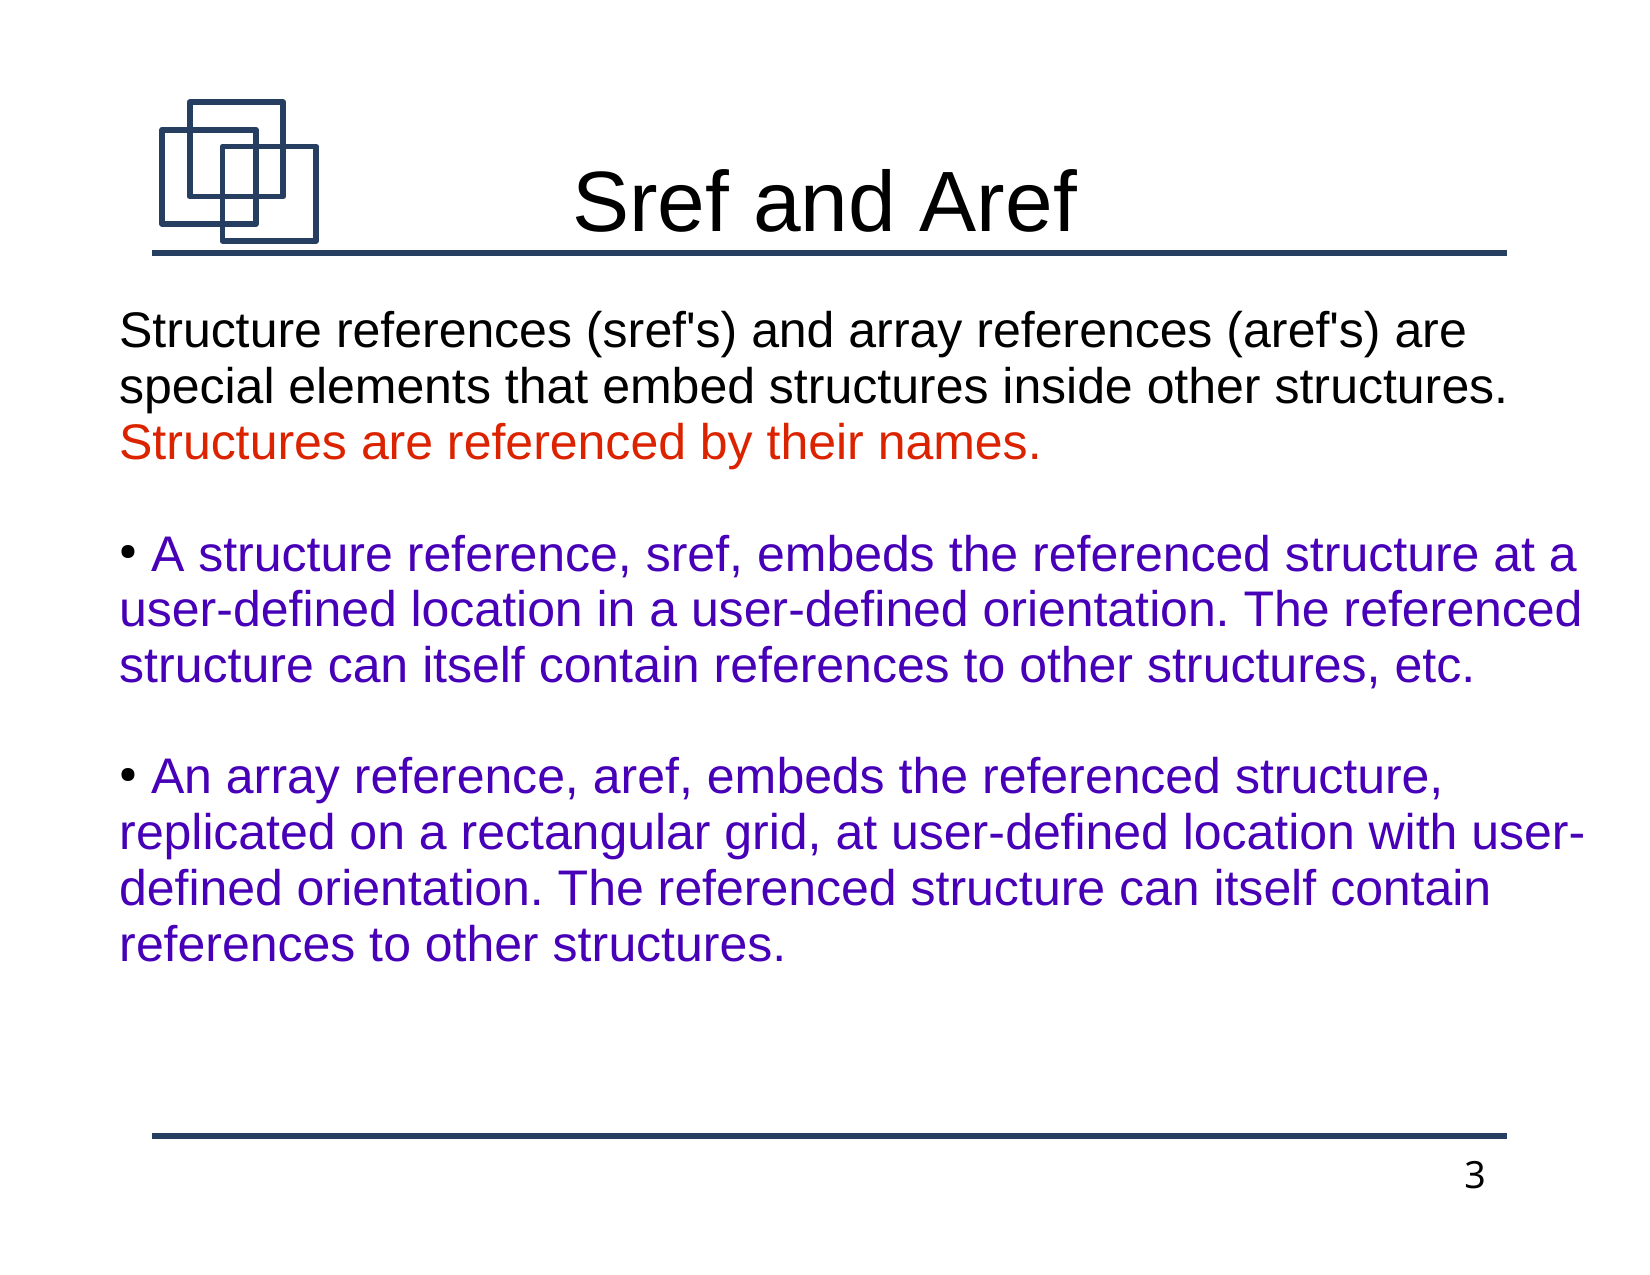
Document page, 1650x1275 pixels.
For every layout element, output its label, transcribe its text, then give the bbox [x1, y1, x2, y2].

text_box Structure references (sref's) and array references (aref's) are special elements that embed structures inside other structures. Structures are referenced by their names. A structure reference, sref, embeds the referenced structure at a user-defined location in a user-defined orientation. The referenced structure can itself contain references to other structures, etc. An array reference, aref, embeds the referenced structure, replicated on a rectangular grid, at user-defined location with user-defined orientation. The referenced structure can itself contain references to other structures. [119, 302, 1614, 972]
title Sref and Aref [135, 104, 1515, 298]
